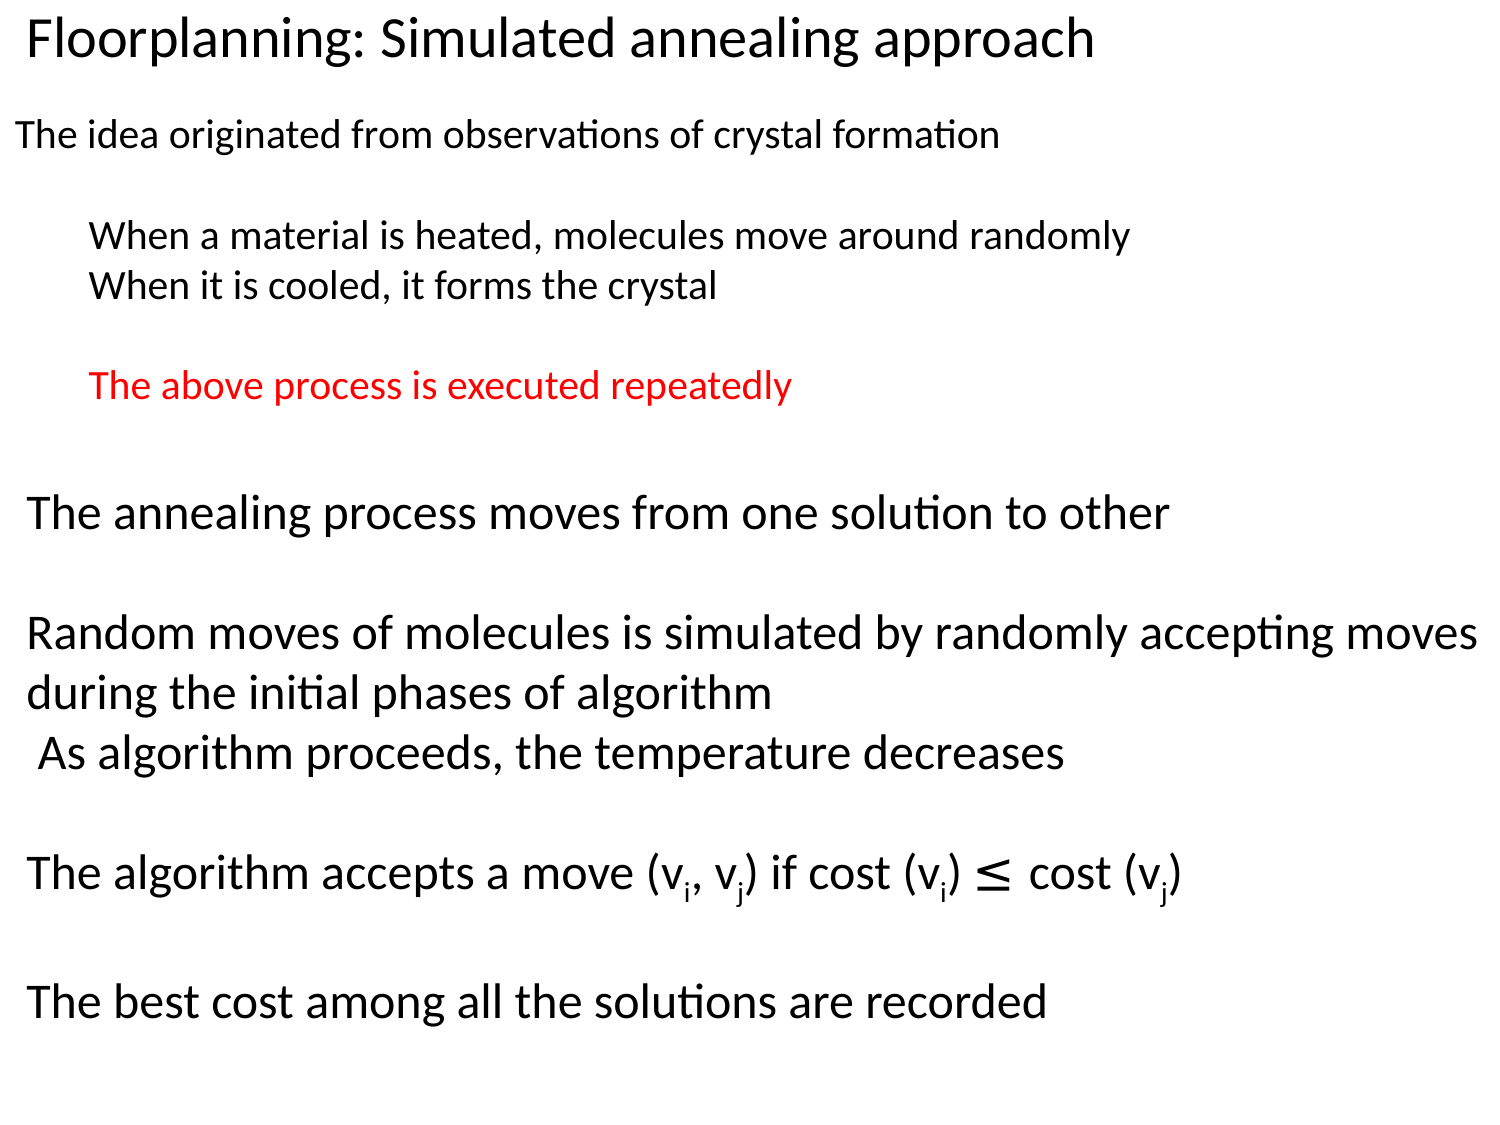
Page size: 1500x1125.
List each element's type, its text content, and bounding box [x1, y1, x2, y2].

text_box The idea originated from observations of crystal formation When a material is heated, molecules move around randomly When it is cooled, it forms the crystal The above process is executed repeatedly [0, 99, 1450, 435]
text_box The annealing process moves from one solution to other Random moves of molecules is simulated by randomly accepting moves during the initial phases of algorithm As algorithm proceeds, the temperature decreases The algorithm accepts a move (vi, vj) if cost (vi) ≤ cost (vj) The best cost among all the solutions are recorded [11, 472, 1500, 1036]
text_box Floorplanning: Simulated annealing approach [11, 0, 1477, 77]
